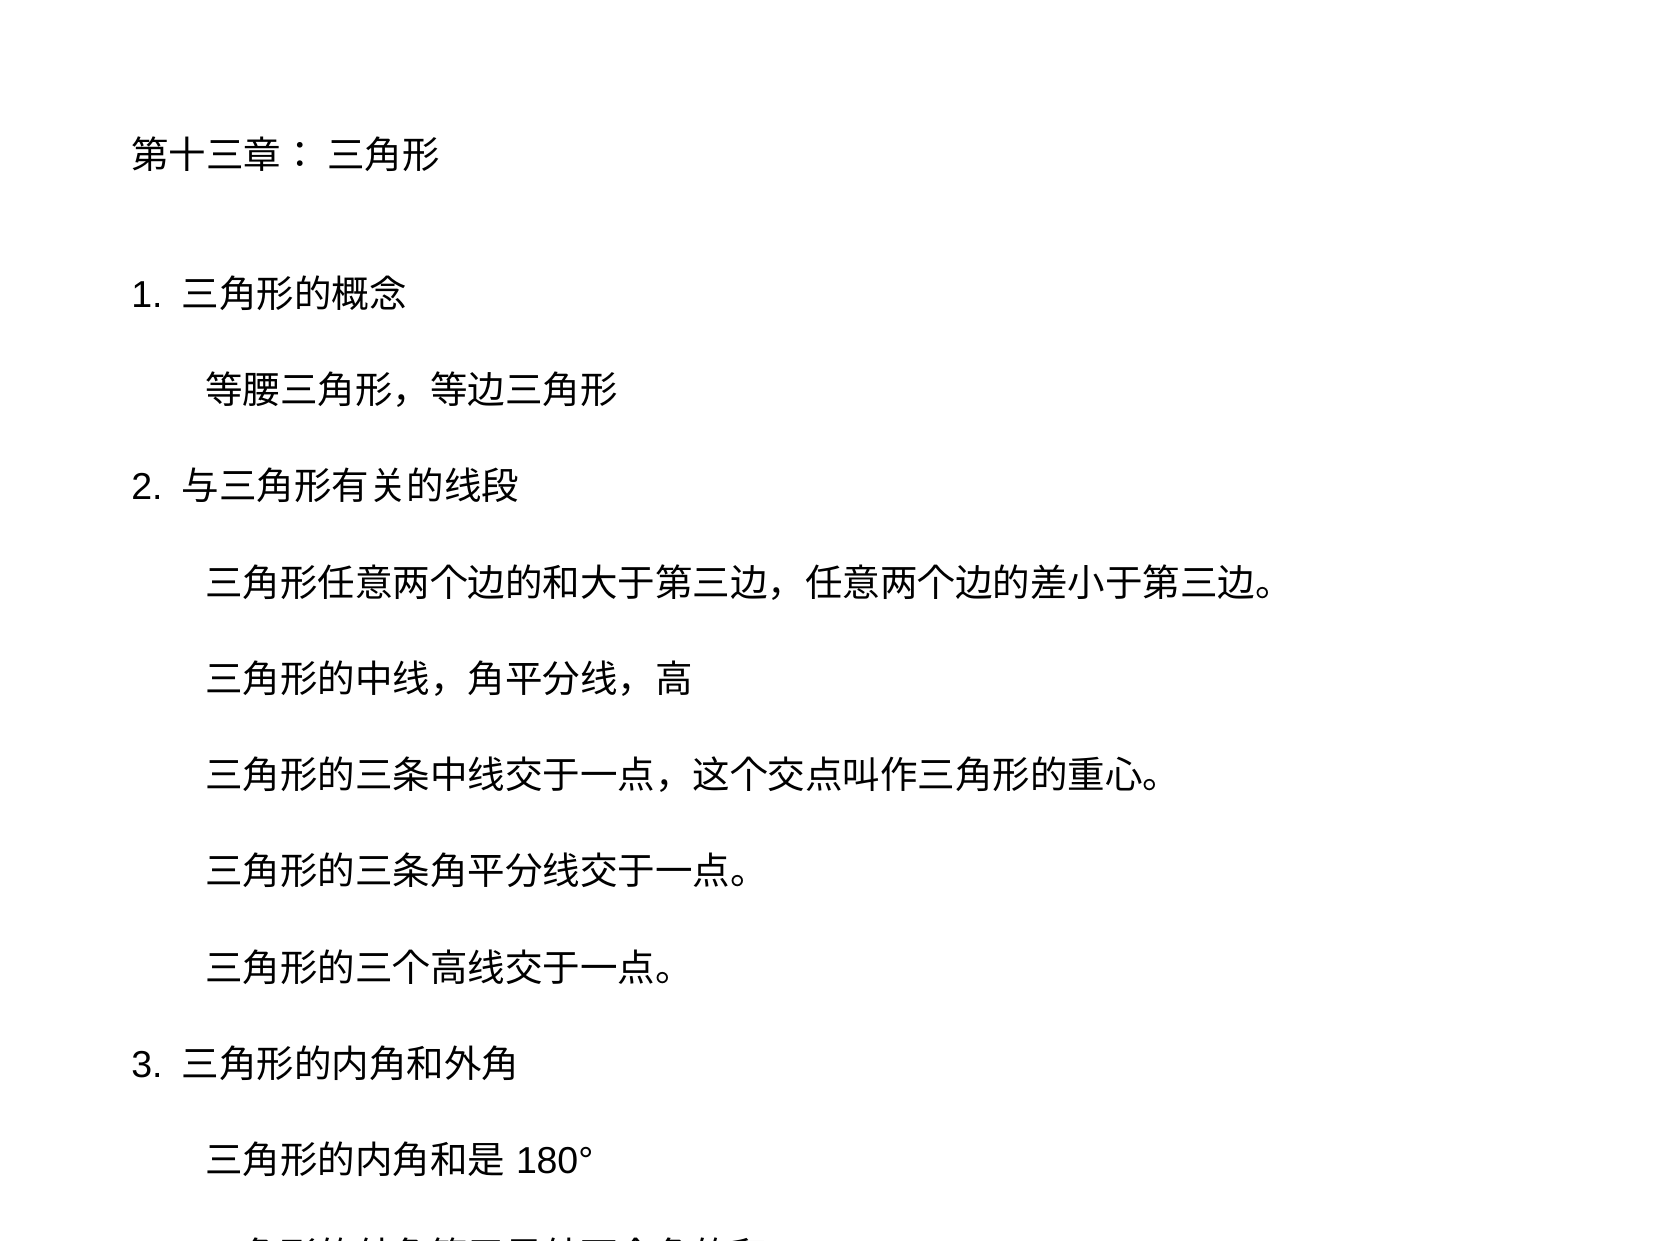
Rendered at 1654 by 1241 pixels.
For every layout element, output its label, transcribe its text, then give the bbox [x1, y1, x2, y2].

text_box 第十三章： 三角形 1. 三角形的概念 等腰三角形，等边三角形 2. 与三角形有关的线段 三角形任意两个边的和大于第三边，任意两个边的差小于第三边。 三角形的中线，角平分线，高 三角形的三条中线交于一点，这个交点叫作三角形的重心。 三角形的三条角平分线交于一点。 三角形的三个高线交于一点。 3. 三角形的内角和外角 三角形的内角和是180° 三角形的外角等于另外两个角的和。 [116, 118, 1536, 1185]
